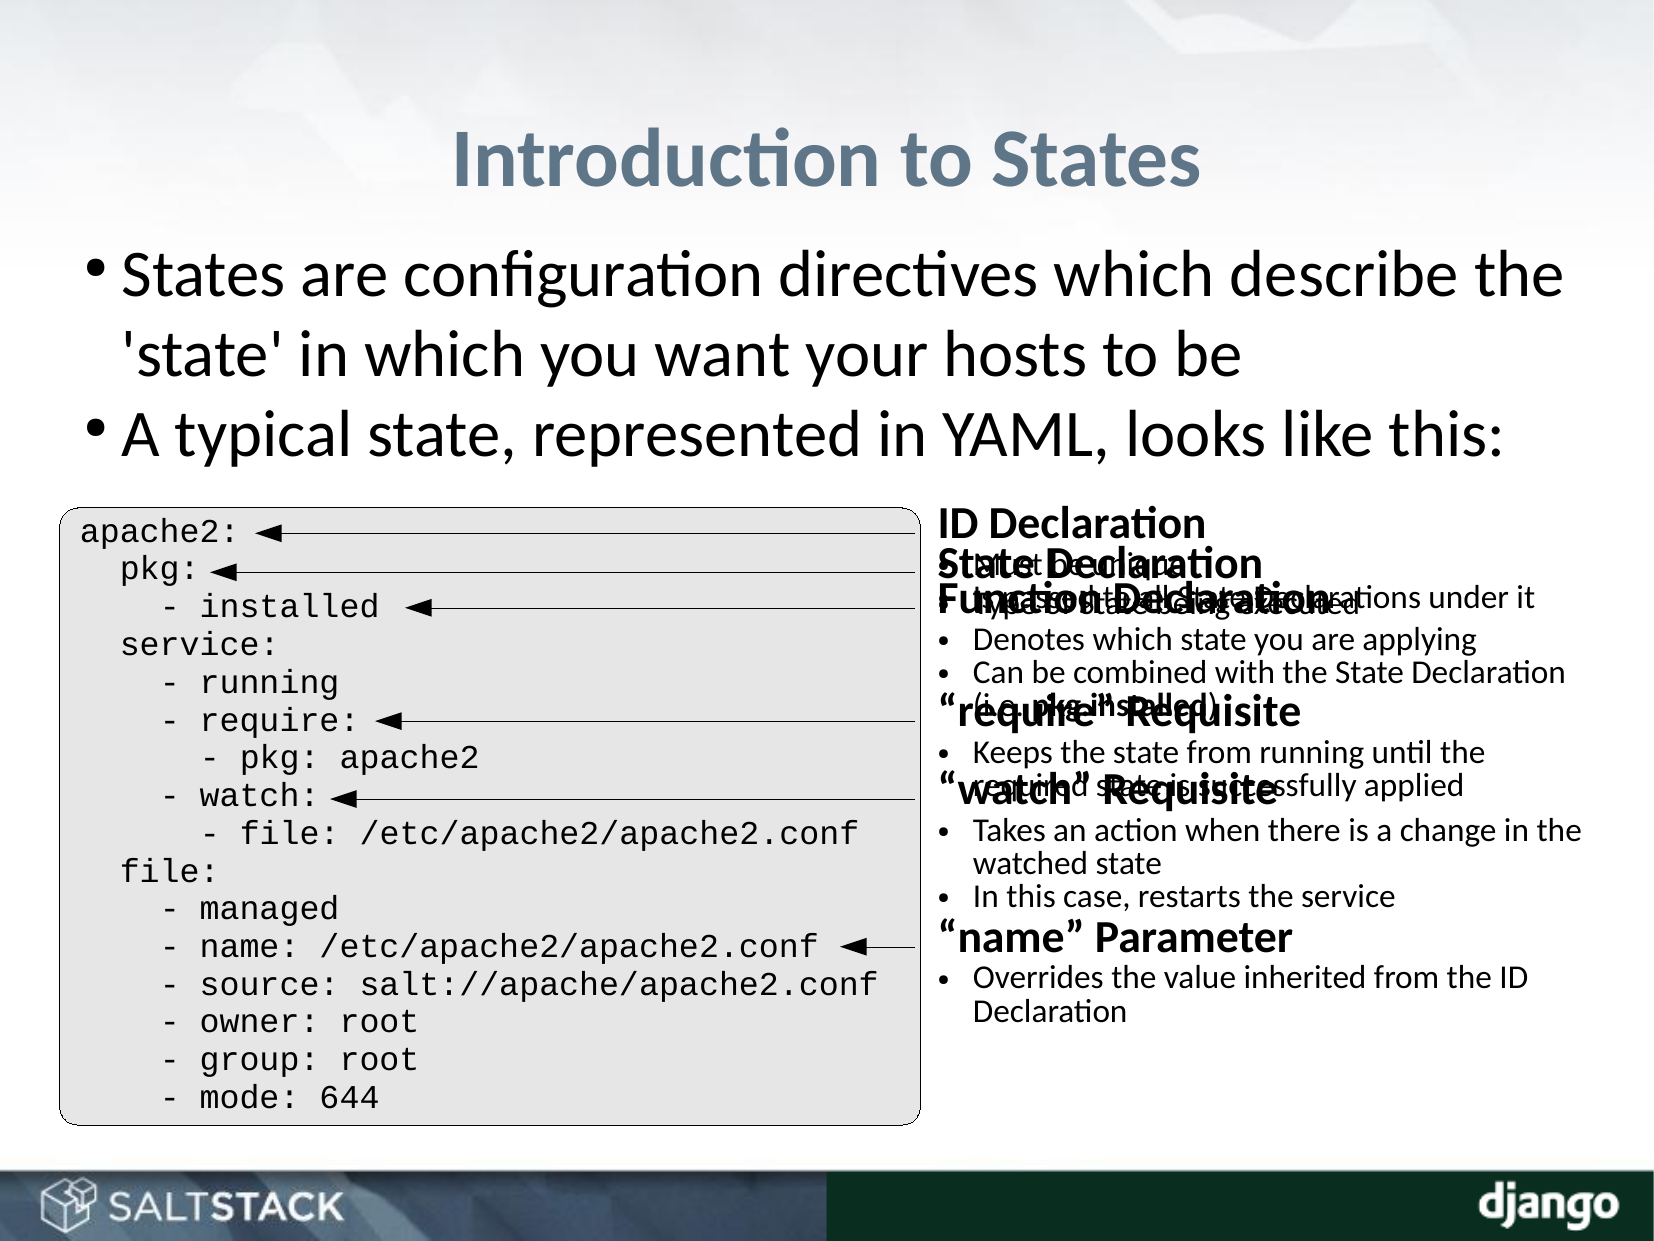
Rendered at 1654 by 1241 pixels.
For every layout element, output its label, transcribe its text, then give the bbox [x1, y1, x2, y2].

text_box “require” Requisite Keeps the state from running until the required state is successfully applied [922, 685, 1621, 763]
text_box “watch” Requisite Takes an action when there is a change in the watched state In this case, restarts the service [922, 763, 1621, 910]
text_box ID Declaration Must be unique Is passed to all State Declarations under it [922, 497, 1621, 536]
text_box States are configuration directives which describe the 'state' in which you want your hosts to be A typical state, represented in YAML, looks like this: [69, 222, 1585, 487]
text_box Introduction to States [82, 49, 1571, 222]
text_box Function Declaration Denotes which state you are applying Can be combined with the State Declaration (i.e. pkg.installed) [922, 571, 1621, 685]
text_box “name” Parameter Overrides the value inherited from the ID Declaration [922, 910, 1621, 1063]
picture [0, 0, 1654, 1241]
text_box State Declaration Type of State being executed [922, 536, 1621, 571]
text_box apache2: pkg: - installed service: - running - require: - pkg: apache2 - watch: - file: /etc/apache2/apache2.conf file: - managed - name: /etc/apache2/apache2.conf - source: salt://apache/apache2.conf - owner: root - group: root - mode: 644 [59, 507, 921, 1126]
